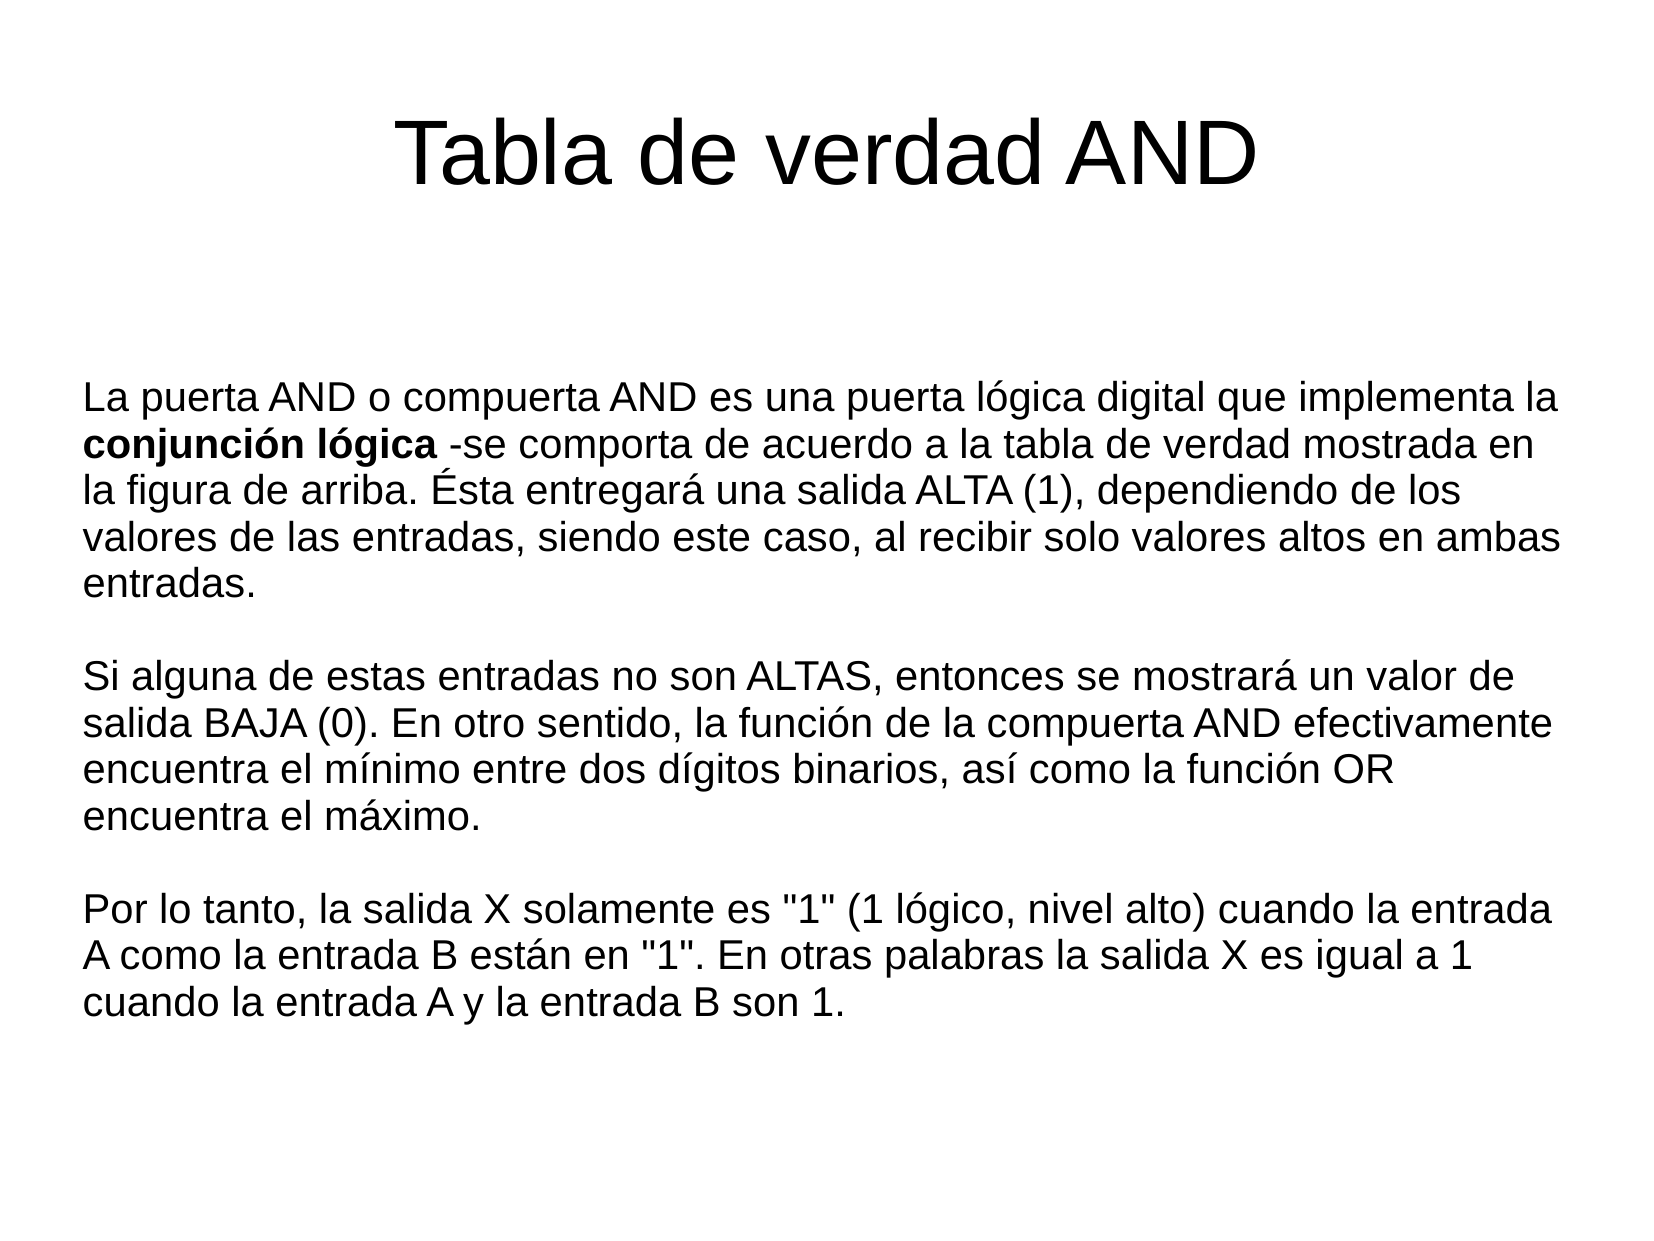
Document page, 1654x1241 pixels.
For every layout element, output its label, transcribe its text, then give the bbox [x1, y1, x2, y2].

title Tabla de verdad AND [82, 49, 1571, 257]
subtitle La puerta AND o compuerta AND es una puerta lógica digital que implementa la conjunción lógica -se comporta de acuerdo a la tabla de verdad mostrada en la figura de arriba. Ésta entregará una salida ALTA (1), dependiendo de los valores de las entradas, siendo este caso, al recibir solo valores altos en ambas entradas. Si alguna de estas entradas no son ALTAS, entonces se mostrará un valor de salida BAJA (0). En otro sentido, la función de la compuerta AND efectivamente encuentra el mínimo entre dos dígitos binarios, así como la función OR encuentra el máximo. Por lo tanto, la salida X solamente es "1" (1 lógico, nivel alto) cuando la entrada A como la entrada B están en "1". En otras palabras la salida X es igual a 1 cuando la entrada A y la entrada B son 1. [82, 290, 1571, 1109]
